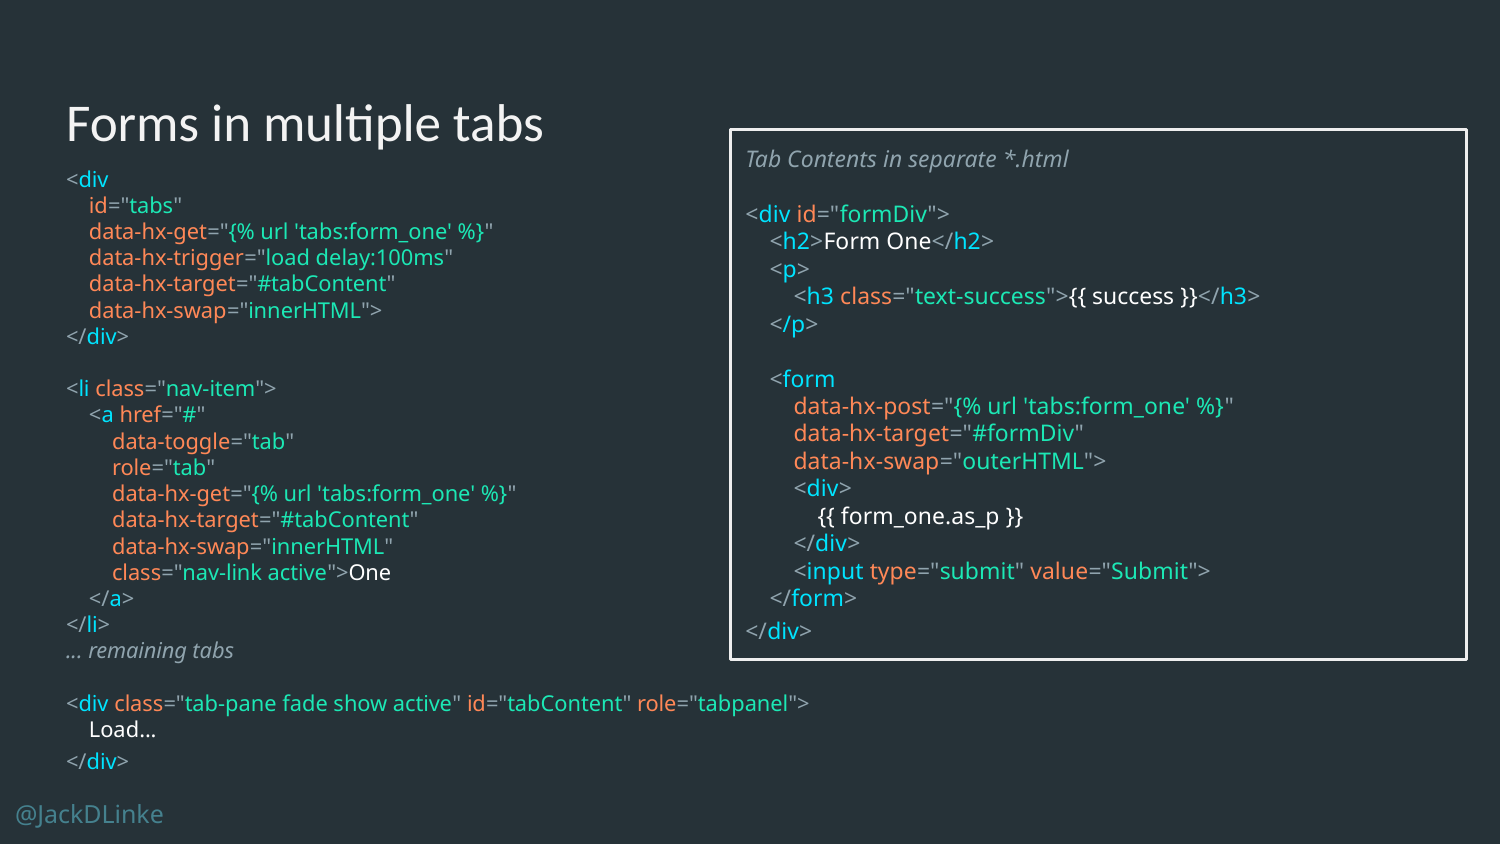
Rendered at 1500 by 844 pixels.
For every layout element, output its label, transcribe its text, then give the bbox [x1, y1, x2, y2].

text_box <div id="tabs" data-hx-get="{% url 'tabs:form_one' %}" data-hx-trigger="load delay:100ms" data-hx-target="#tabContent" data-hx-swap="innerHTML"> </div> <li class="nav-item"> <a href="#" data-toggle="tab" role="tab" data-hx-get="{% url 'tabs:form_one' %}" data-hx-target="#tabContent" data-hx-swap="innerHTML" class="nav-link active">One </a> </li> ... remaining tabs <div class="tab-pane fade show active" id="tabContent" role="tabpanel"> Load... </div> [51, 150, 1128, 815]
title Forms in multiple tabs [51, 72, 1449, 150]
text_box Tab Contents in separate *.html <div id="formDiv"> <h2>Form One</h2> <p> <h3 class="text-success">{{ success }}</h3> </p> <form data-hx-post="{% url 'tabs:form_one' %}" data-hx-target="#formDiv" data-hx-swap="outerHTML"> <div> {{ form_one.as_p }} </div> <input type="submit" value="Submit"> </form> </div> [730, 129, 1467, 660]
